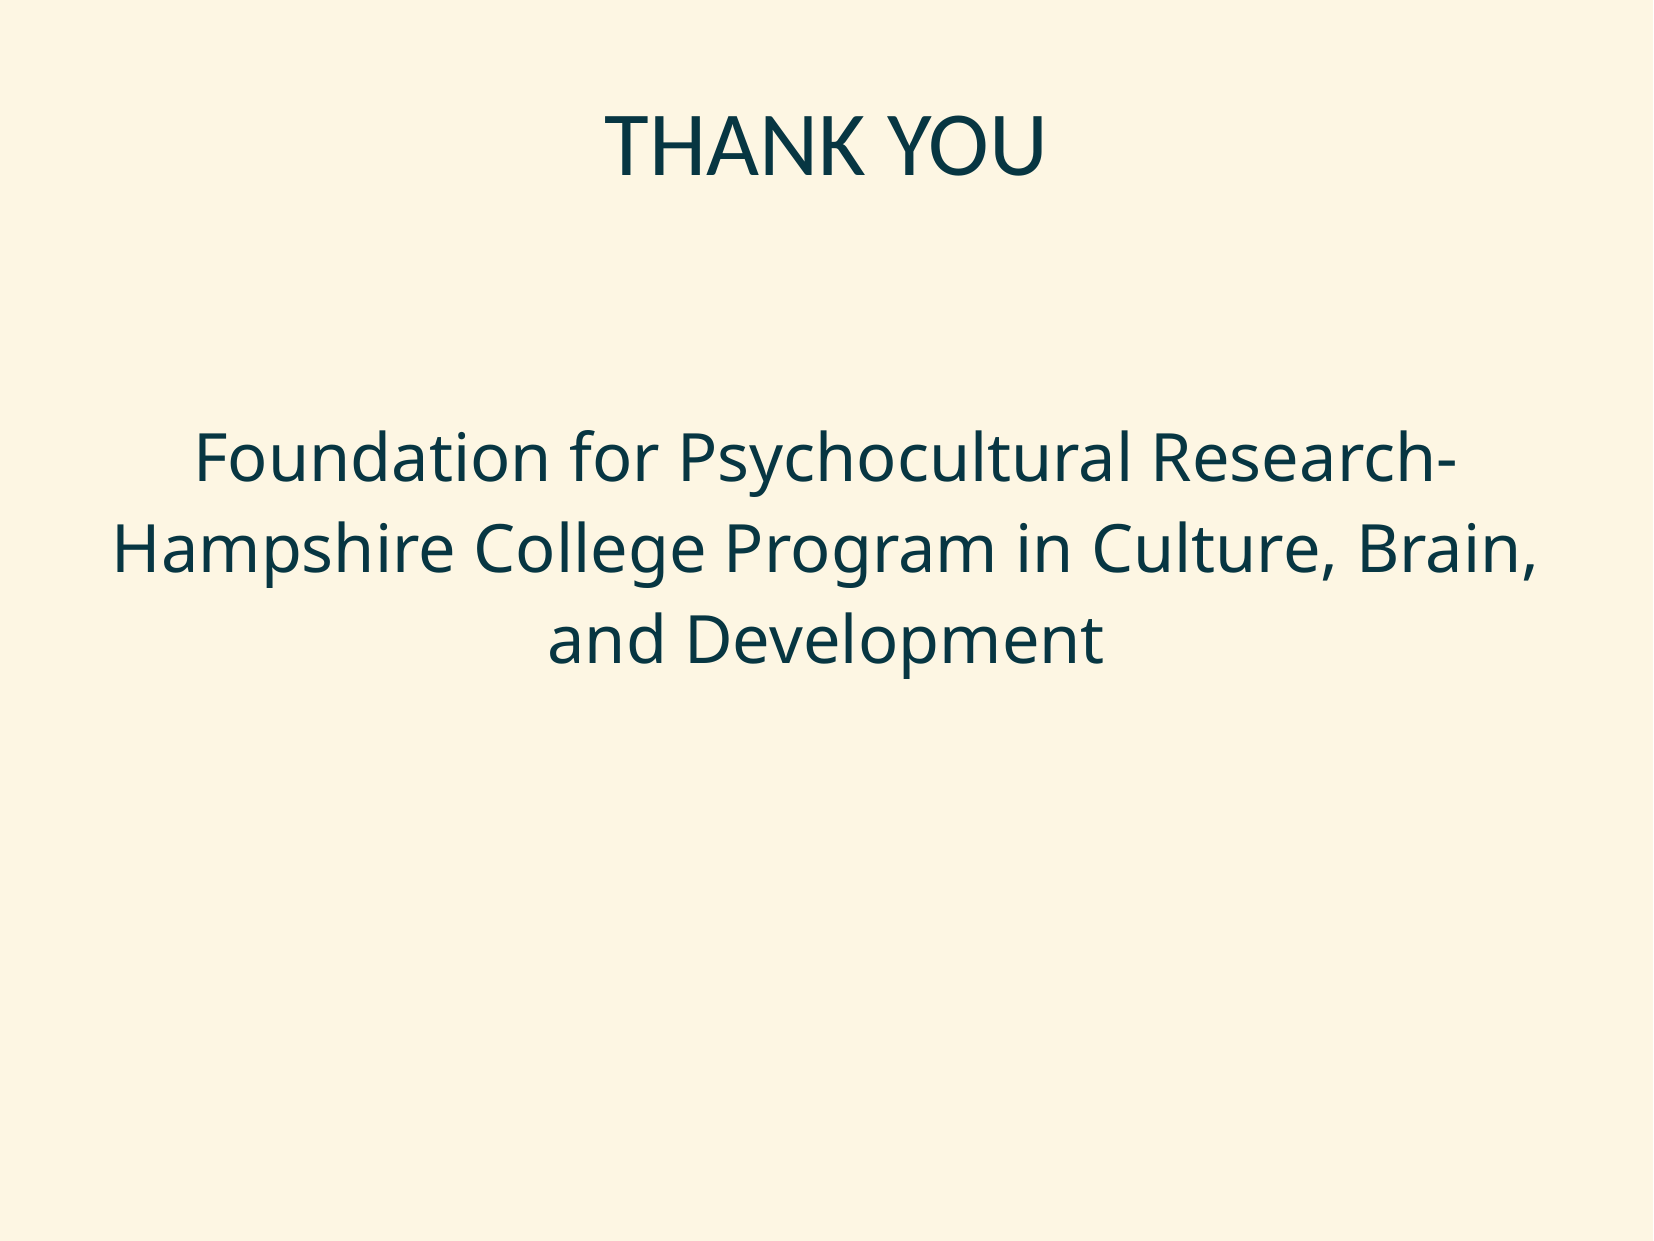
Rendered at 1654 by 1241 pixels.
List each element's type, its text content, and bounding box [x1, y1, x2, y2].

title THANK YOU [82, 49, 1571, 257]
list Foundation for Psychocultural Research- Hampshire College Program in Culture, Brain, and Development [82, 290, 1571, 1010]
